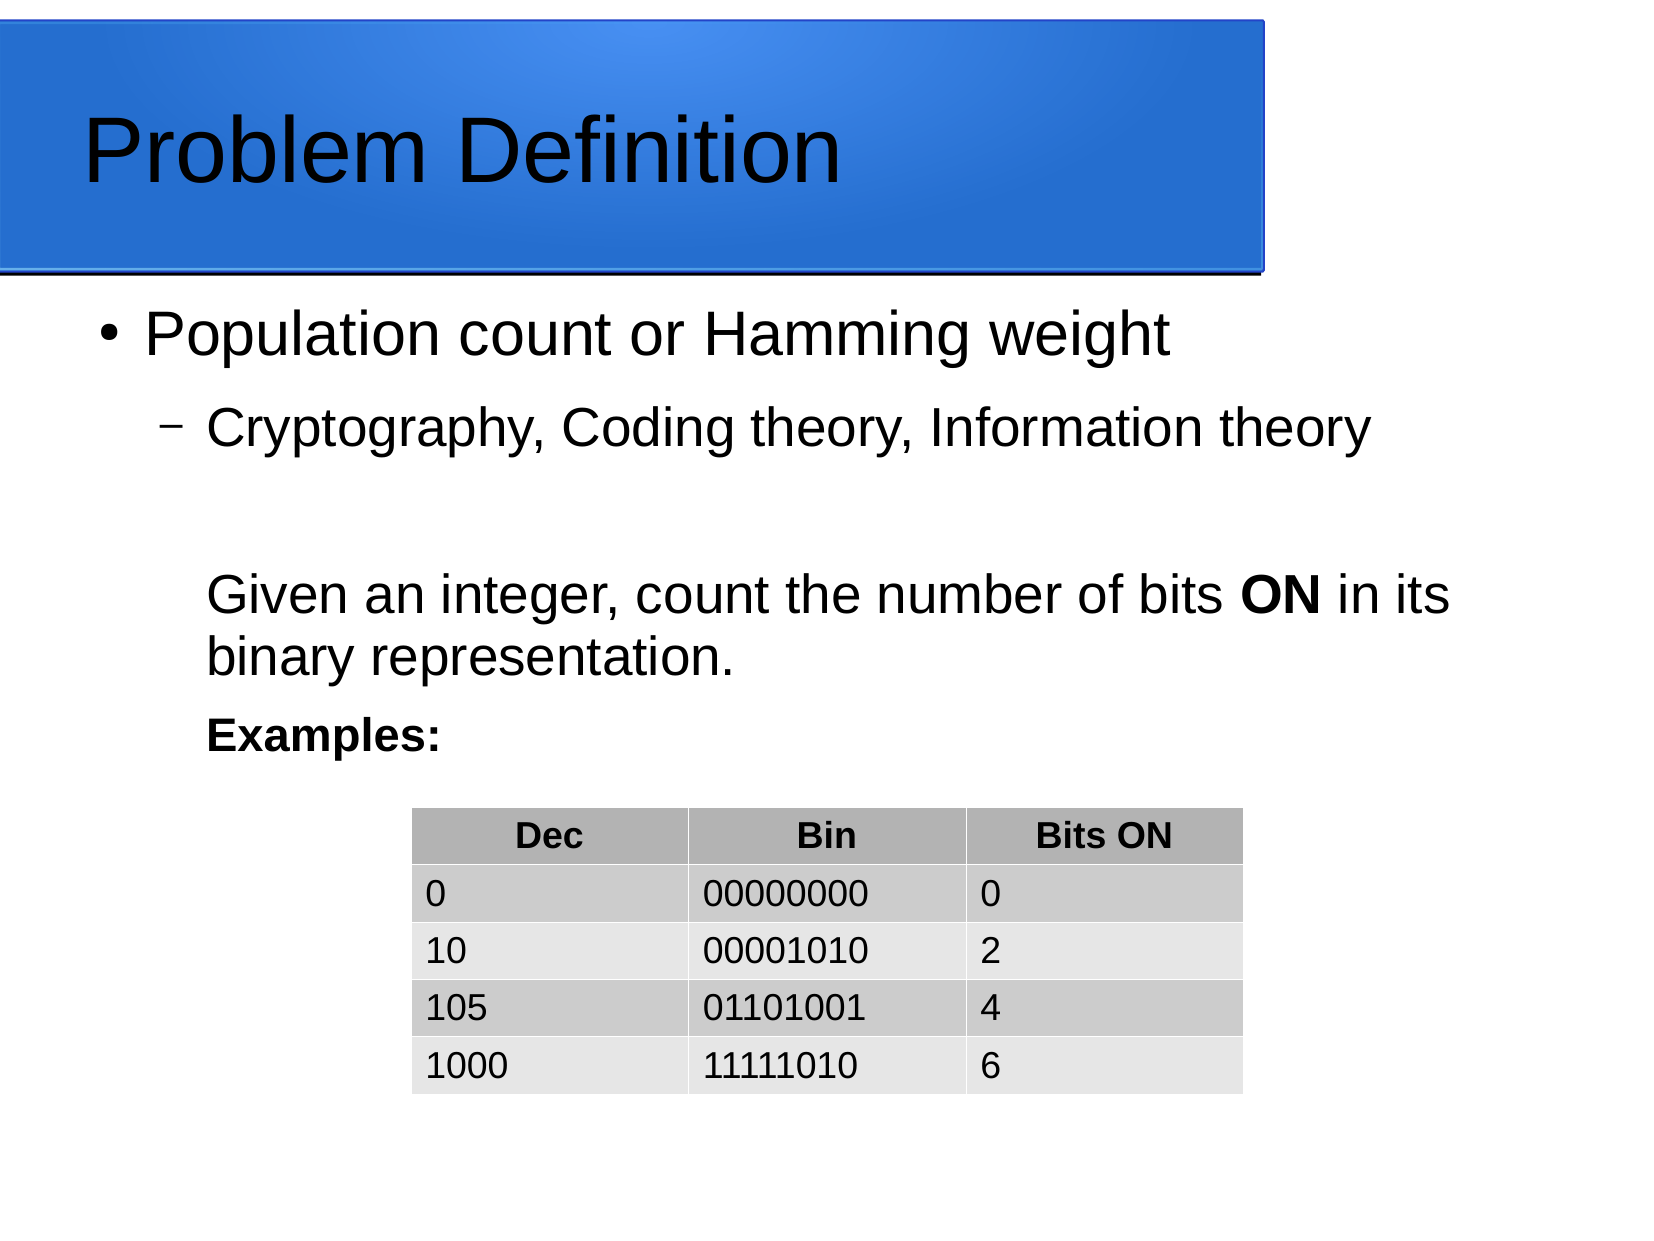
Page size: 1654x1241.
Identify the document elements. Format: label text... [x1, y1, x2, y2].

table_cell 00001010 [689, 923, 966, 979]
table_cell 0 [967, 865, 1243, 922]
table_header Dec [412, 808, 688, 864]
table_cell 2 [967, 923, 1243, 979]
table_cell 01101001 [689, 980, 966, 1036]
table_cell 105 [412, 980, 688, 1036]
table_cell 0 [412, 865, 688, 922]
table_cell 00000000 [689, 865, 966, 922]
table_header Bits ON [967, 808, 1243, 864]
table_cell 11111010 [689, 1037, 966, 1094]
table_cell 6 [967, 1037, 1243, 1094]
title Problem Definition [82, 47, 1235, 252]
list Population count or Hamming weight Cryptography, Coding theory, Information theory Given an integer, count the number of bits ON in its binary representation. Examples: [82, 299, 1571, 766]
table_cell 10 [412, 923, 688, 979]
table_cell 1000 [412, 1037, 688, 1094]
table_cell 4 [967, 980, 1243, 1036]
table_header Bin [689, 808, 966, 864]
